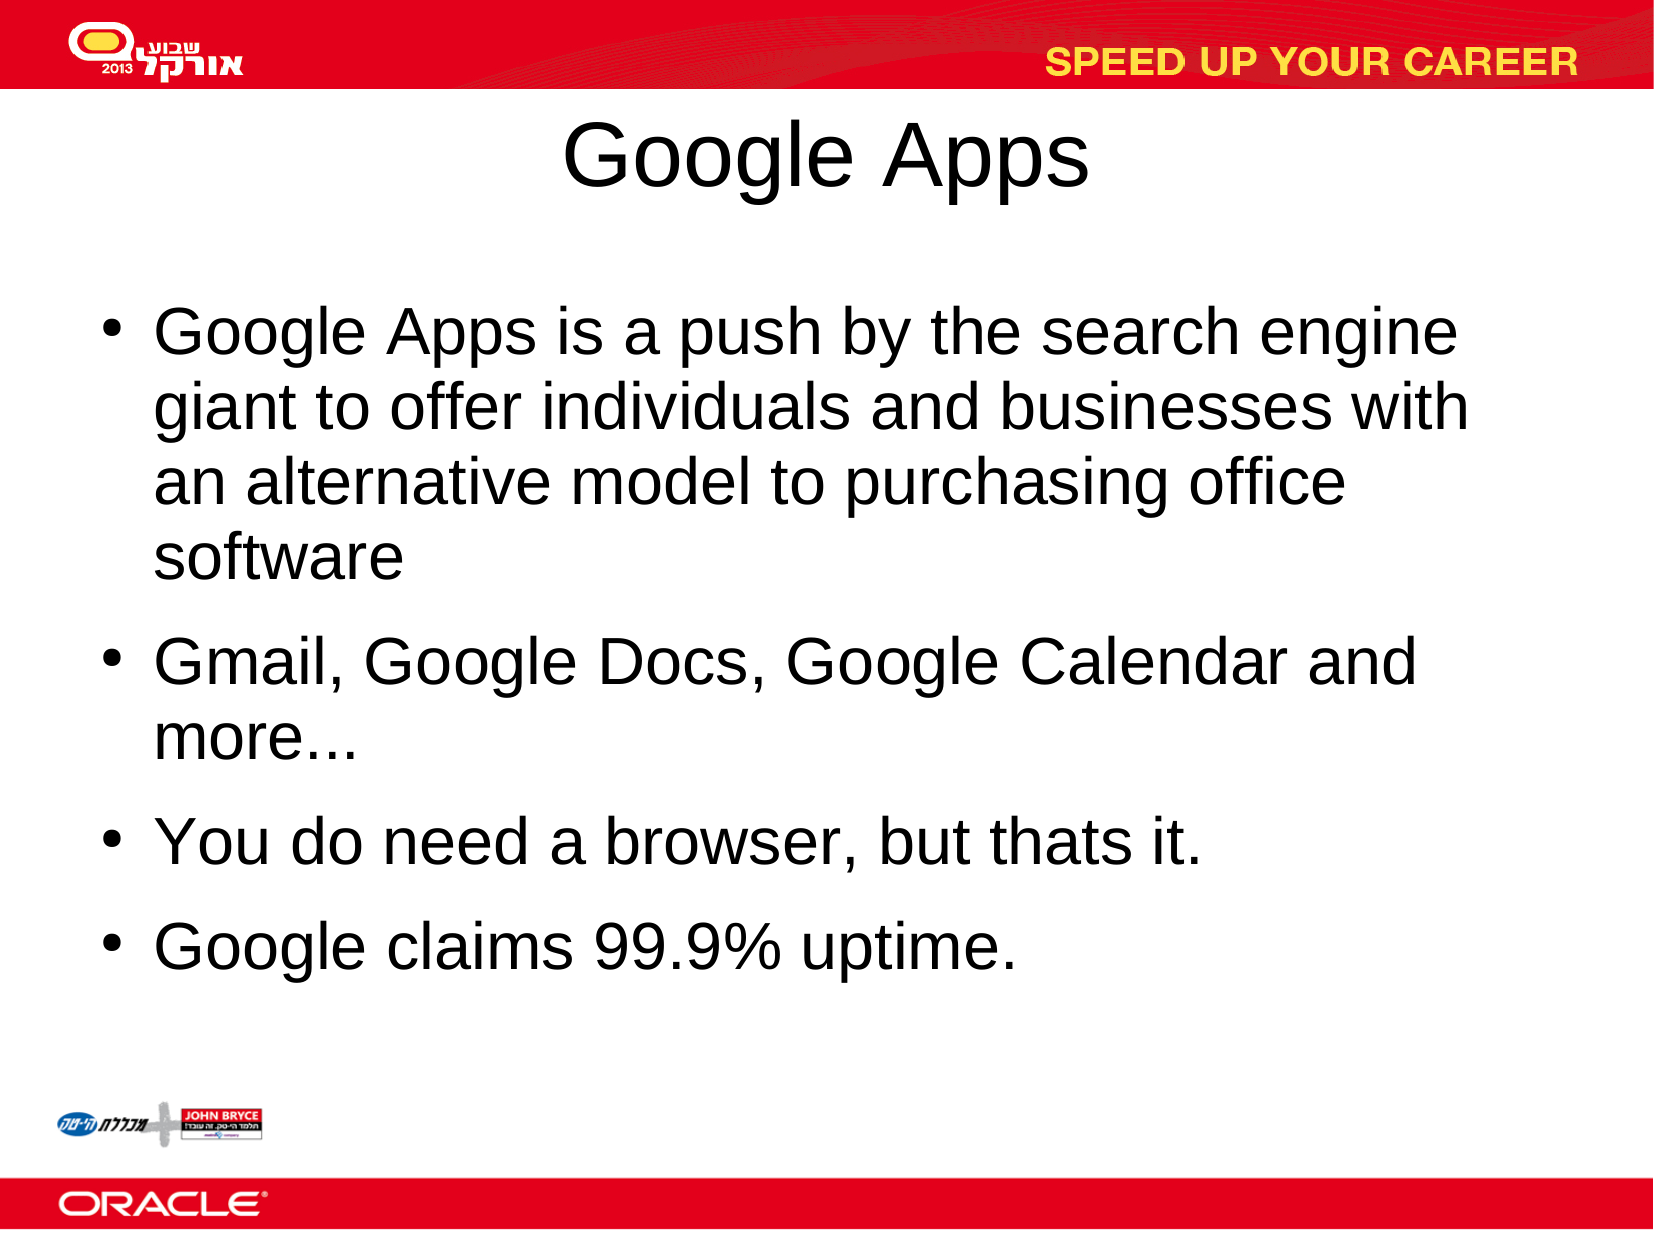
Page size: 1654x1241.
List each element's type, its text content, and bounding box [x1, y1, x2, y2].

picture [0, 0, 1654, 89]
picture [0, 1087, 1653, 1240]
title Google Apps [82, 49, 1571, 257]
list Google Apps is a push by the search engine giant to offer individuals and businesses with an alternative model to purchasing office software Gmail, Google Docs, Google Calendar and more... You do need a browser, but thats it. Google claims 99.9% uptime. [82, 290, 1538, 1010]
